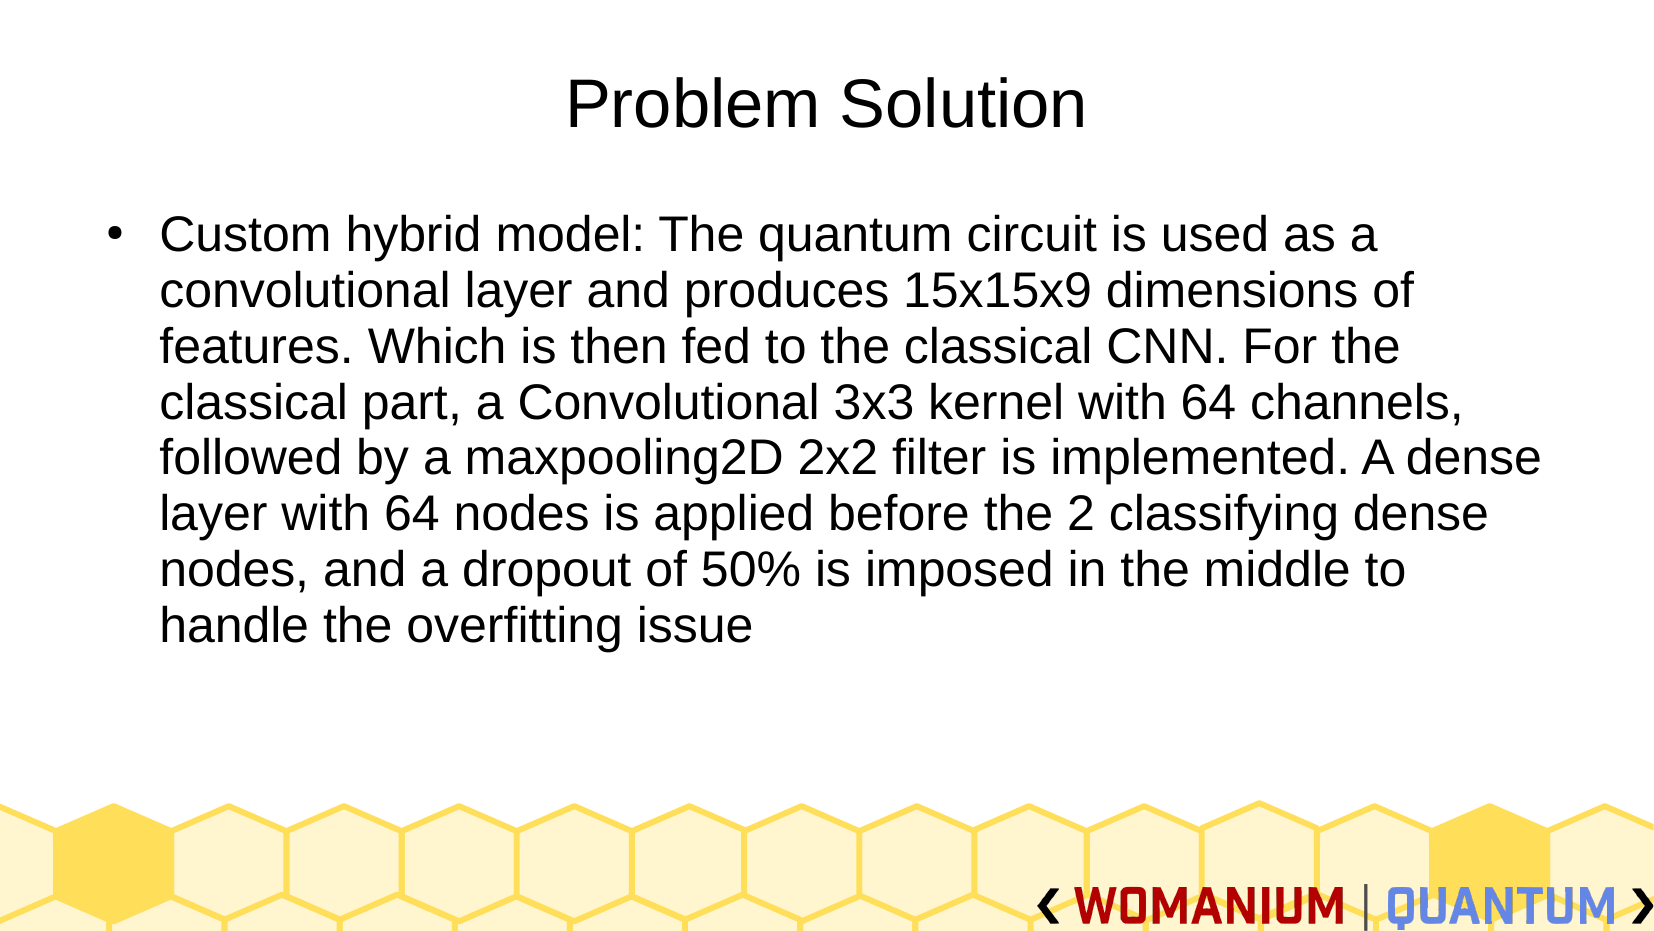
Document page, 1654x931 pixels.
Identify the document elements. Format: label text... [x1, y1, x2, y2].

title Problem Solution [88, 29, 1565, 178]
list Custom hybrid model: The quantum circuit is used as a convolutional layer and produces 15x15x9 dimensions of features. Which is then fed to the classical CNN. For the classical part, a Convolutional 3x3 kernel with 64 channels, followed by a maxpooling2D 2x2 filter is implemented. A dense layer with 64 nodes is applied before the 2 classifying dense nodes, and a dropout of 50% is imposed in the middle to handle the overfitting issue [88, 206, 1565, 739]
picture [1037, 884, 1654, 931]
